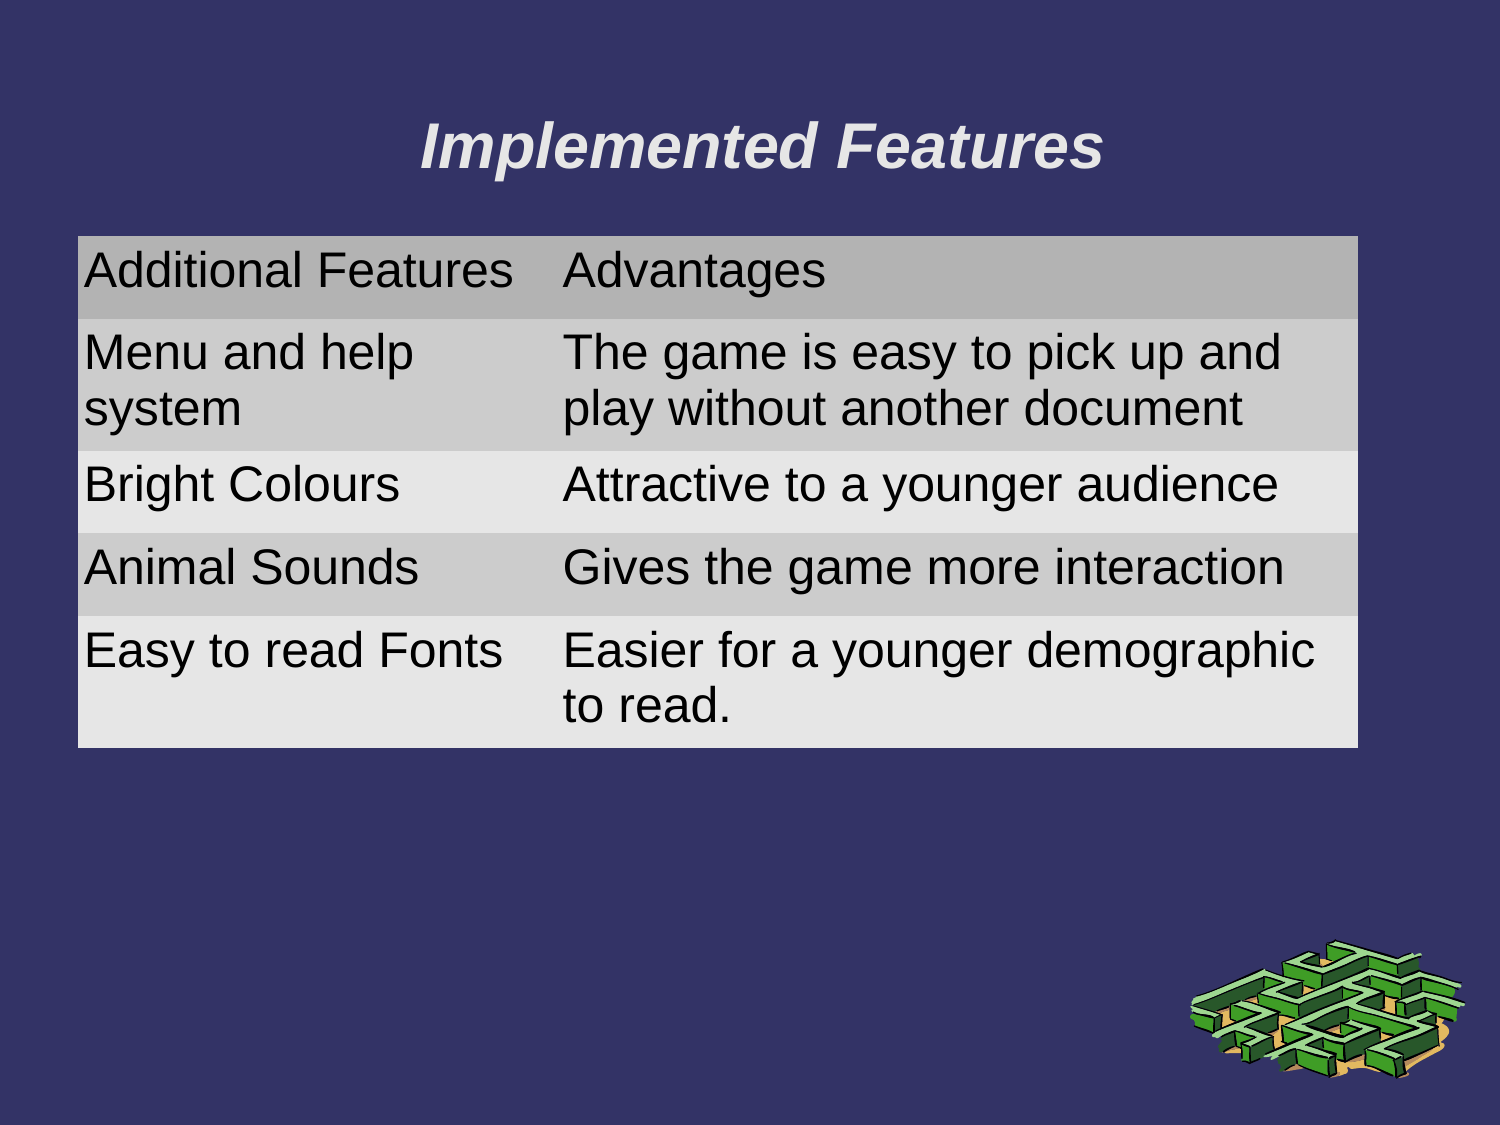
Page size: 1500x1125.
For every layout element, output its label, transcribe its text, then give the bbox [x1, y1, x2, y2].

table_cell Easier for a younger demographic to read. [557, 616, 1358, 748]
table_cell Gives the game more interaction [557, 533, 1358, 616]
table_cell Bright Colours [78, 451, 557, 533]
table_cell Animal Sounds [78, 533, 557, 616]
table_header Additional Features [78, 236, 557, 319]
title Implemented Features [67, 48, 1418, 237]
table_cell Menu and help system [78, 319, 557, 451]
table_cell Easy to read Fonts [78, 616, 557, 748]
table_cell Attractive to a younger audience [557, 451, 1358, 533]
table_cell The game is easy to pick up and play without another document [557, 319, 1358, 451]
table_header Advantages [557, 236, 1358, 319]
